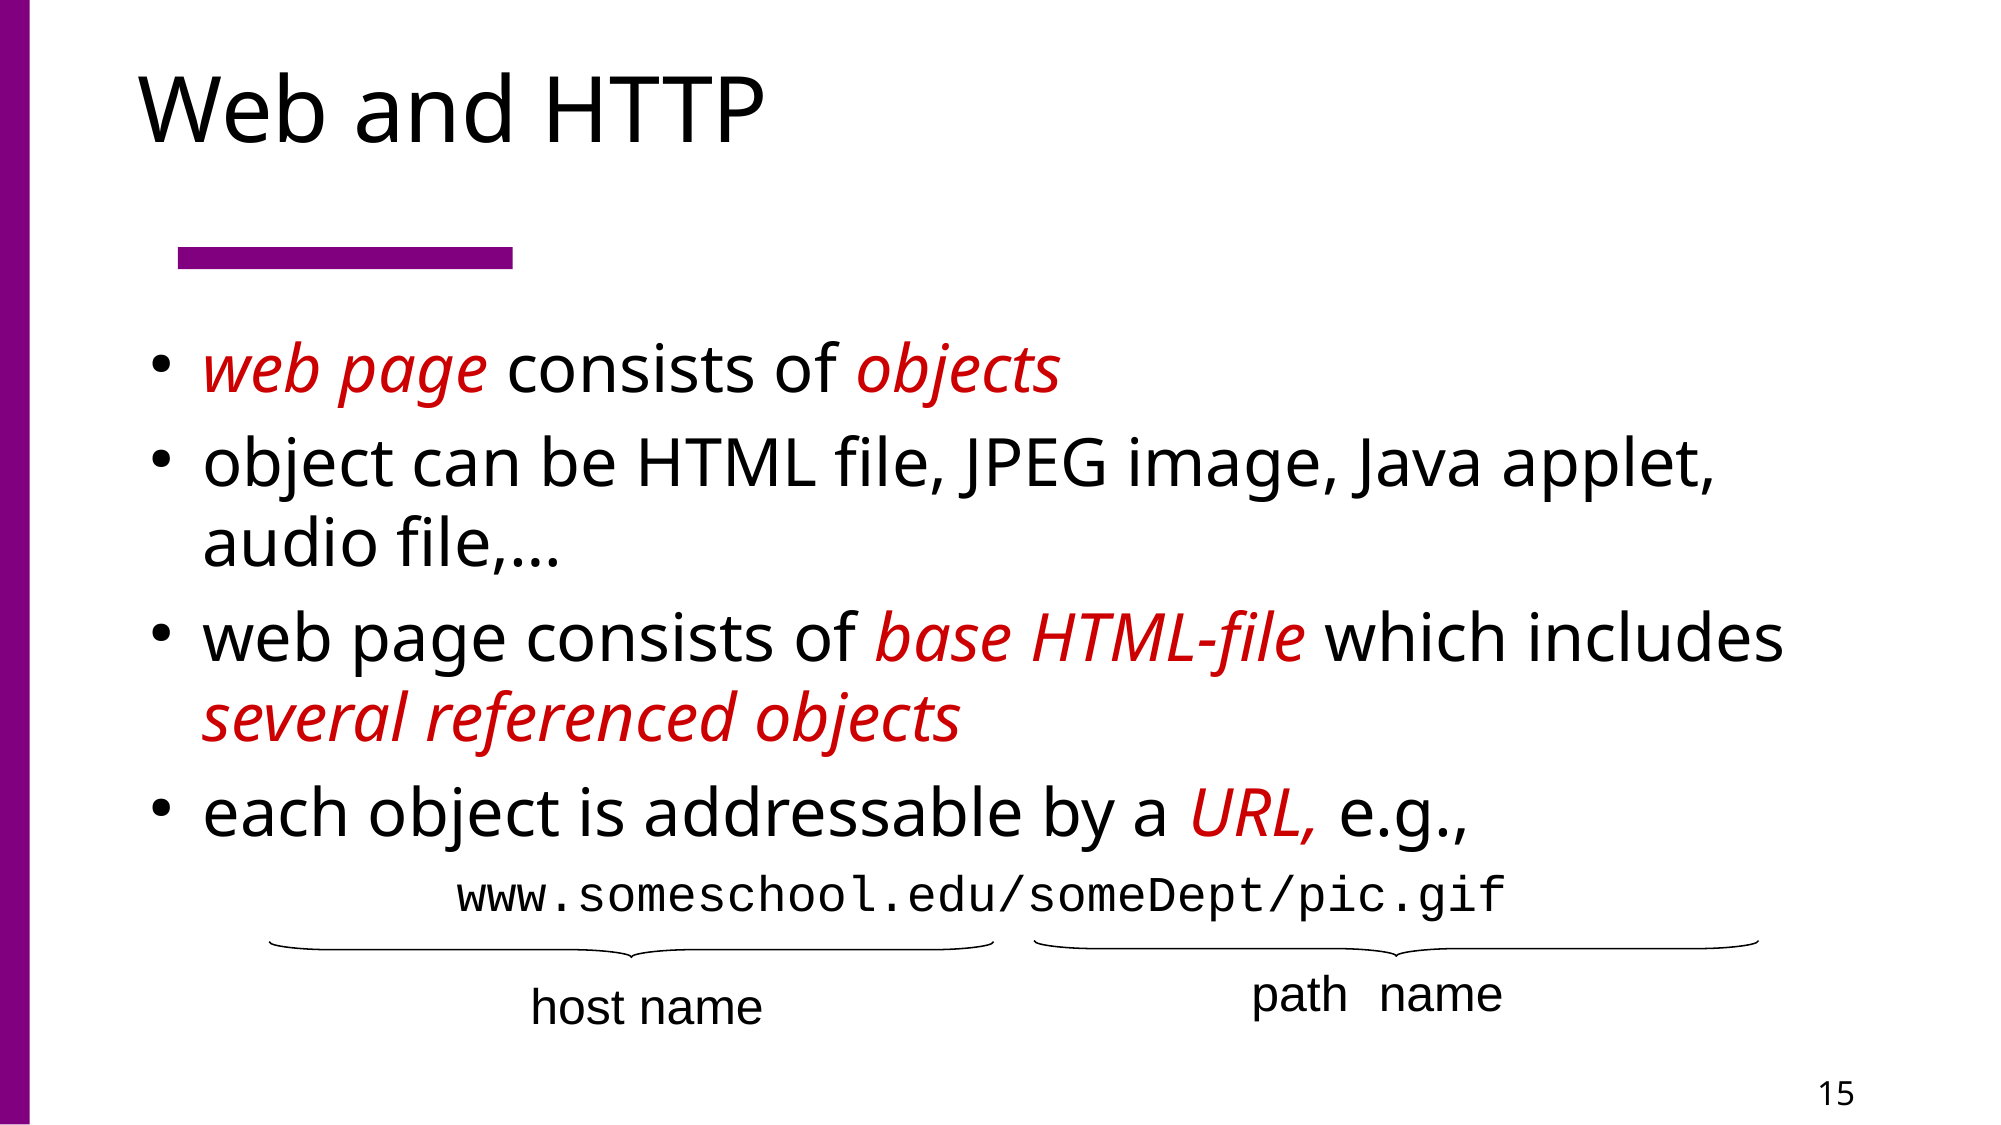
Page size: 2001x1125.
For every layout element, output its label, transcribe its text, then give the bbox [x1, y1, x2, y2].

list web page consists of objects object can be HTML file, JPEG image, Java applet, audio file,… web page consists of base HTML-file which includes several referenced objects each object is addressable by a URL, e.g., [116, 223, 1817, 986]
text_box www.someschool.edu/someDept/pic.gif [441, 853, 1522, 930]
text_box host name [515, 966, 779, 1043]
text_box path name [1236, 953, 1519, 1030]
title Web and HTTP [87, 33, 1788, 180]
